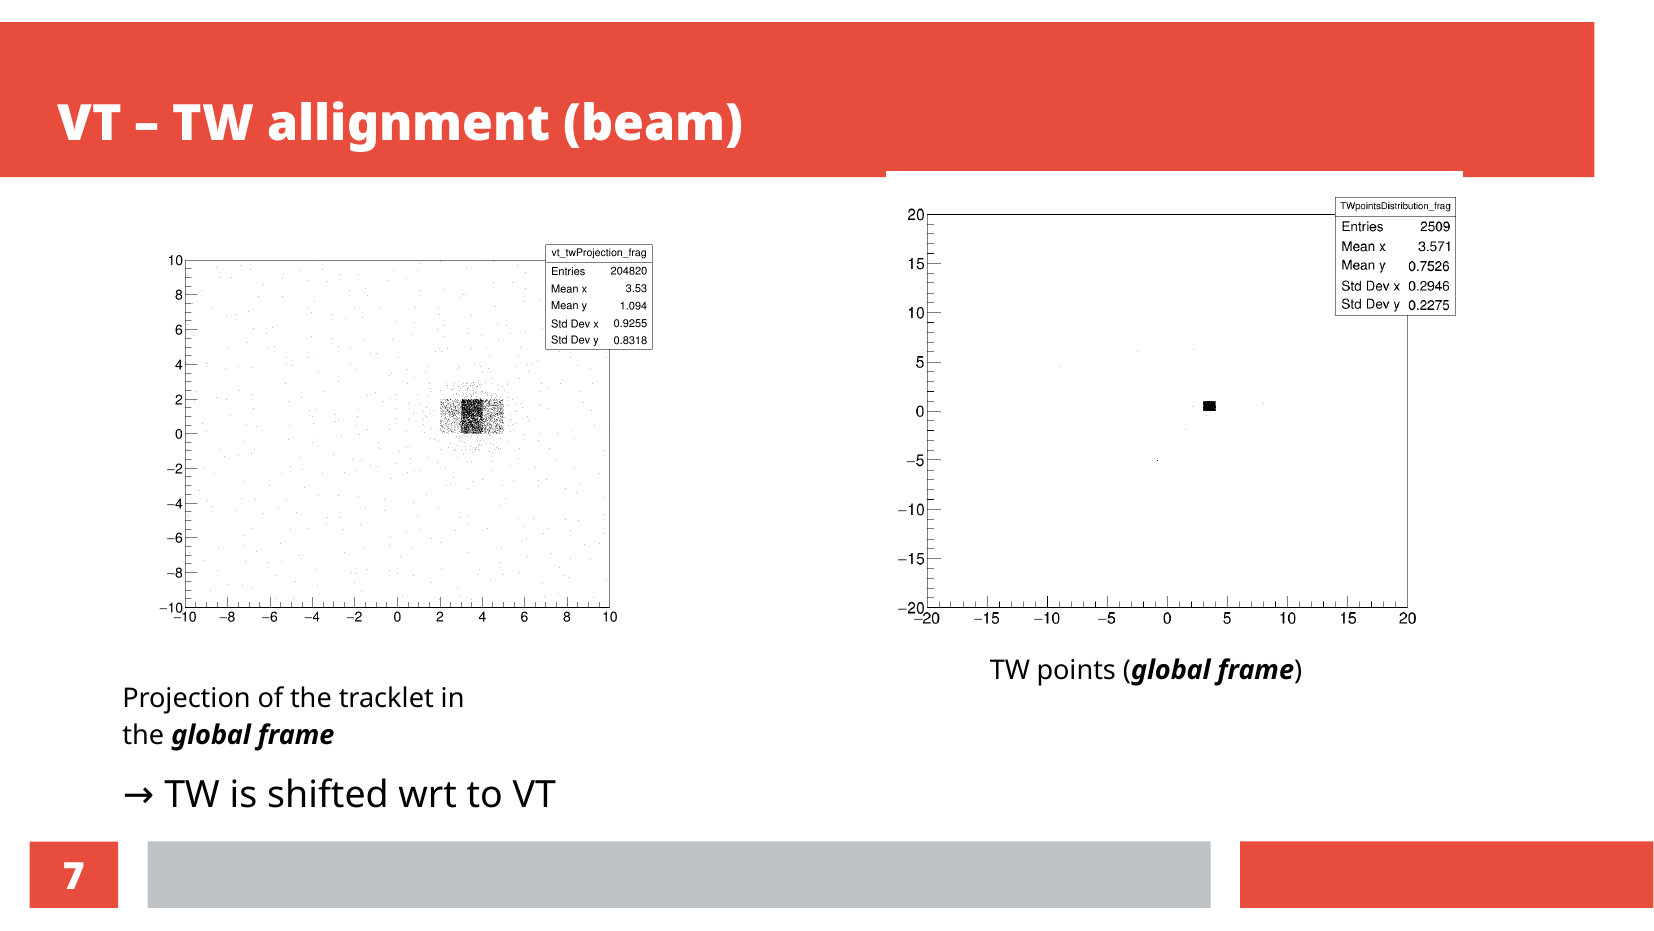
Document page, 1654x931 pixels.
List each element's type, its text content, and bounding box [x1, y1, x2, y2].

text_box TW points (global frame) [975, 643, 1654, 702]
text_box → TW is shifted wrt to VT [108, 760, 630, 819]
text_box Projection of the tracklet in the global frame [107, 671, 1089, 749]
title VT – TW allignment (beam) [57, 44, 1593, 156]
picture [149, 219, 655, 642]
picture [886, 171, 1463, 647]
